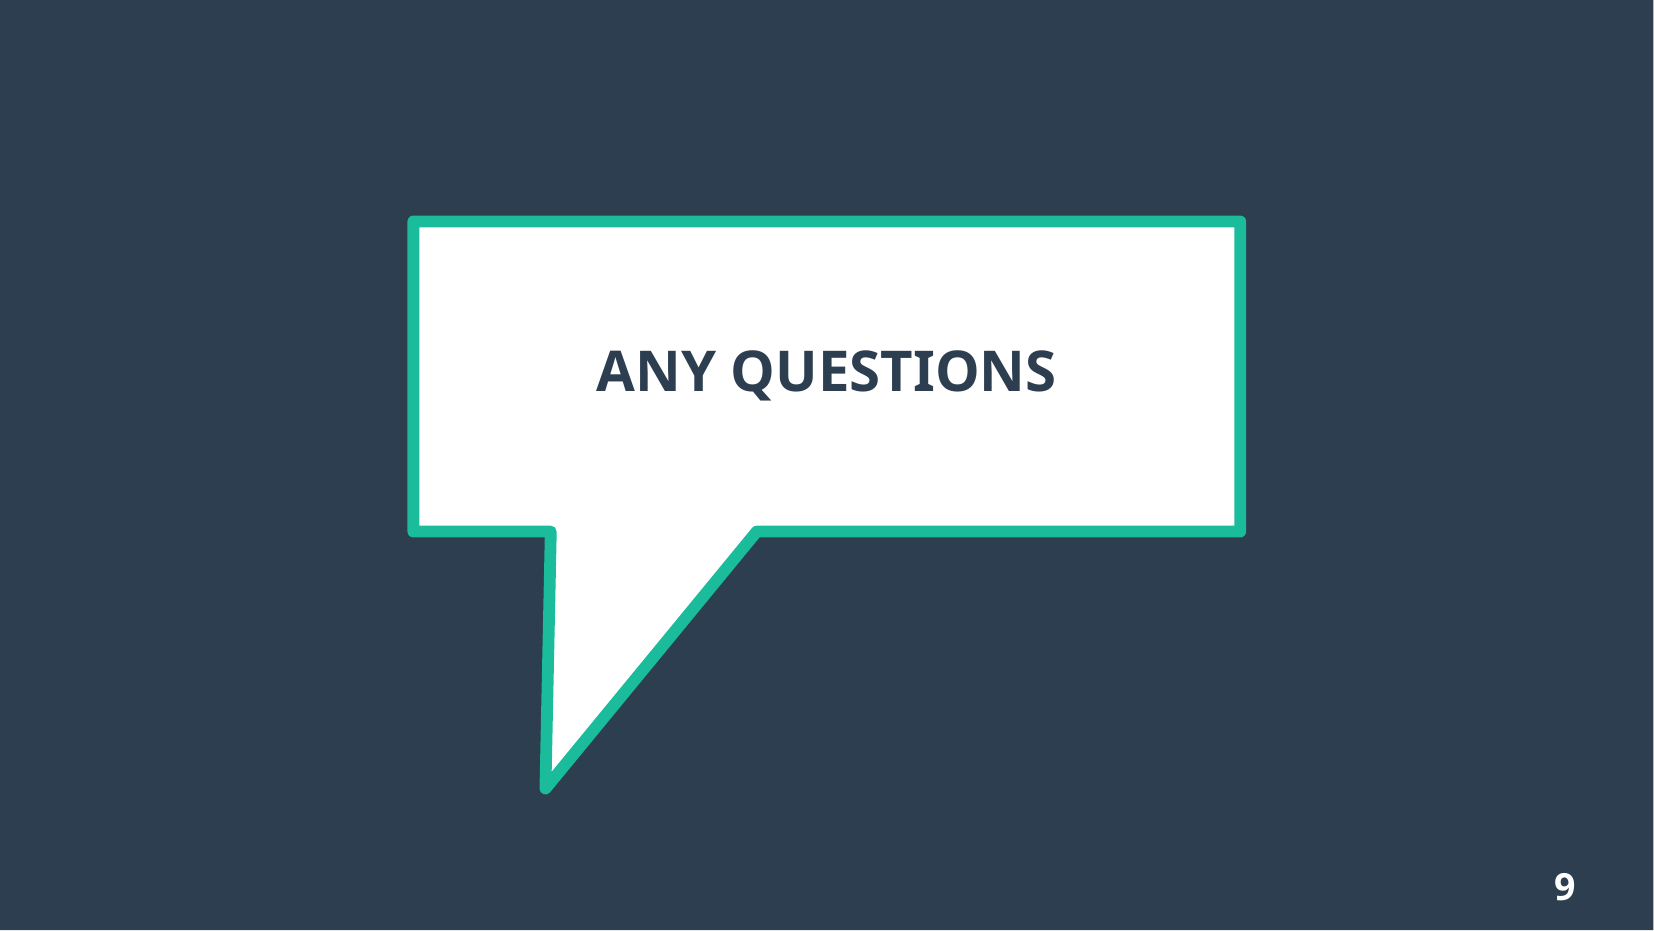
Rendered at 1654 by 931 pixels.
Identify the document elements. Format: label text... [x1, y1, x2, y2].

title ANY QUESTIONS [442, 236, 1211, 502]
